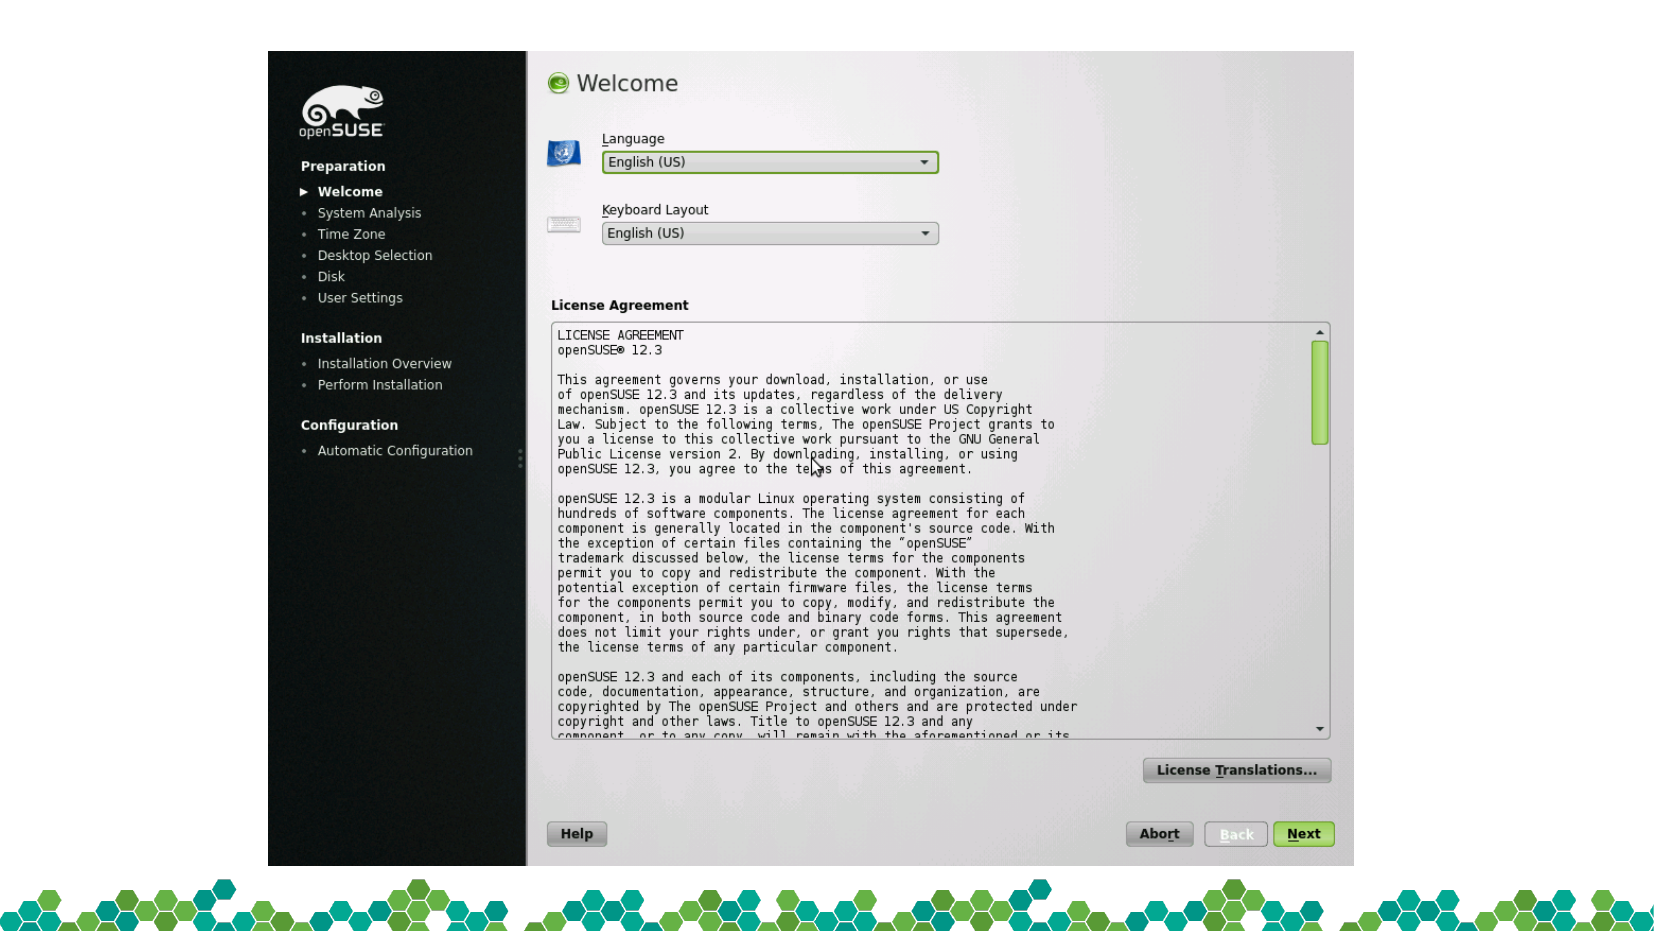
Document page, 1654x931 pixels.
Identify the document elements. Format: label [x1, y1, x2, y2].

picture [0, 871, 1654, 931]
picture [268, 51, 1354, 866]
